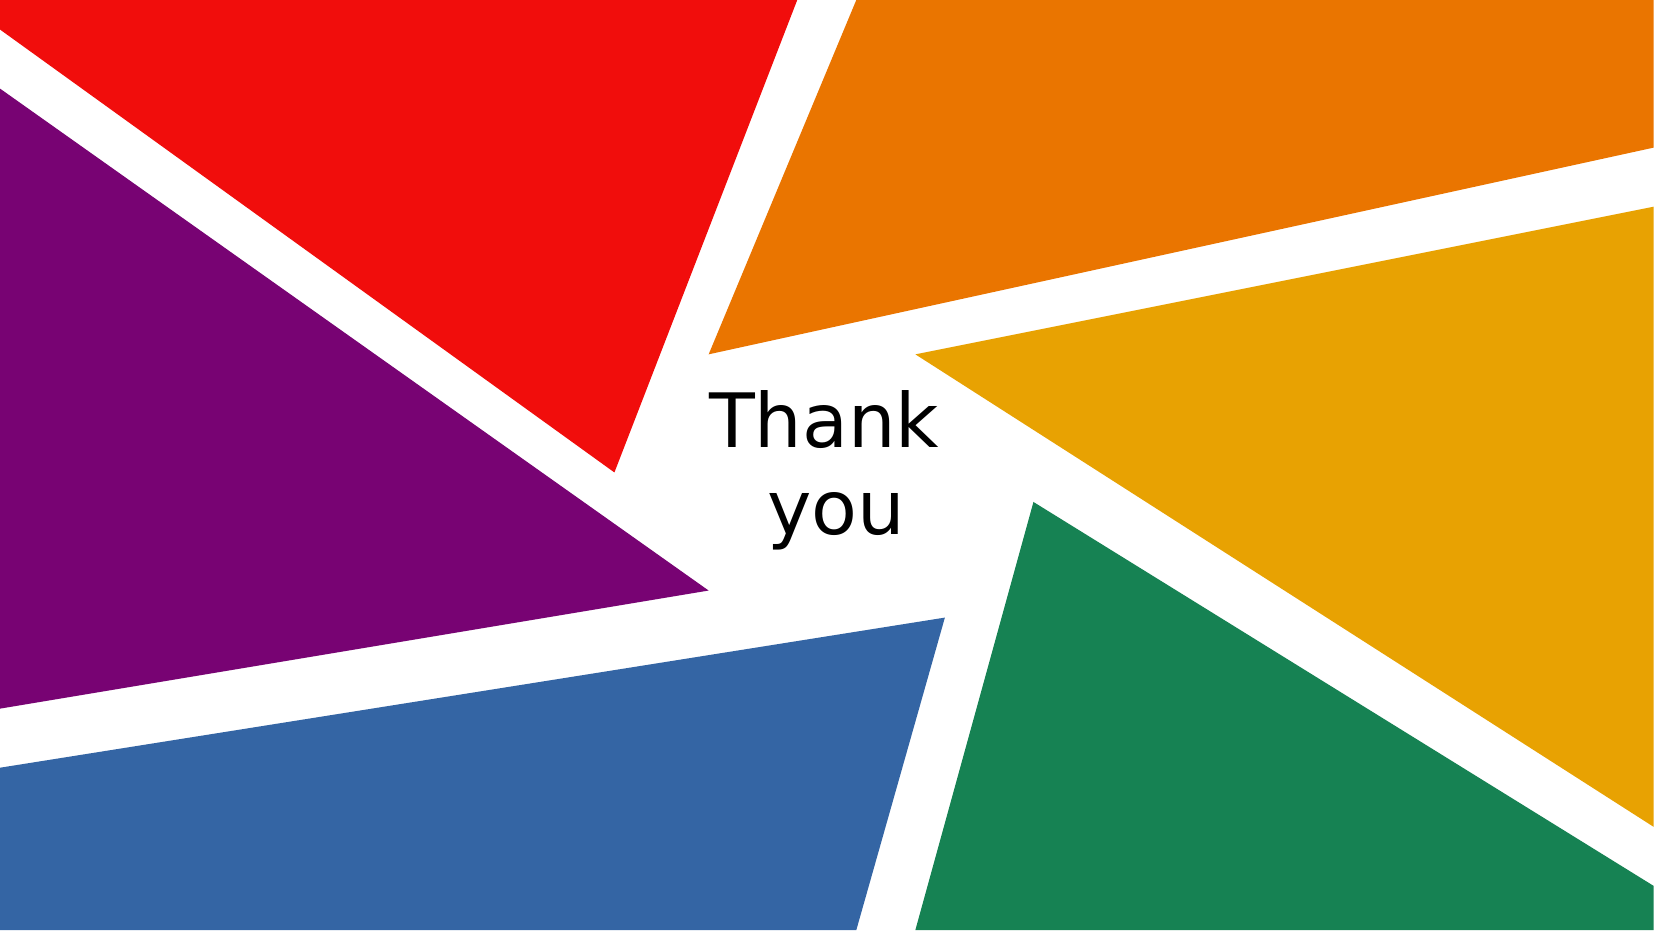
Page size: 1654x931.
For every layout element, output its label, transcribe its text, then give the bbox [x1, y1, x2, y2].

subtitle Thank you [614, 313, 1035, 618]
